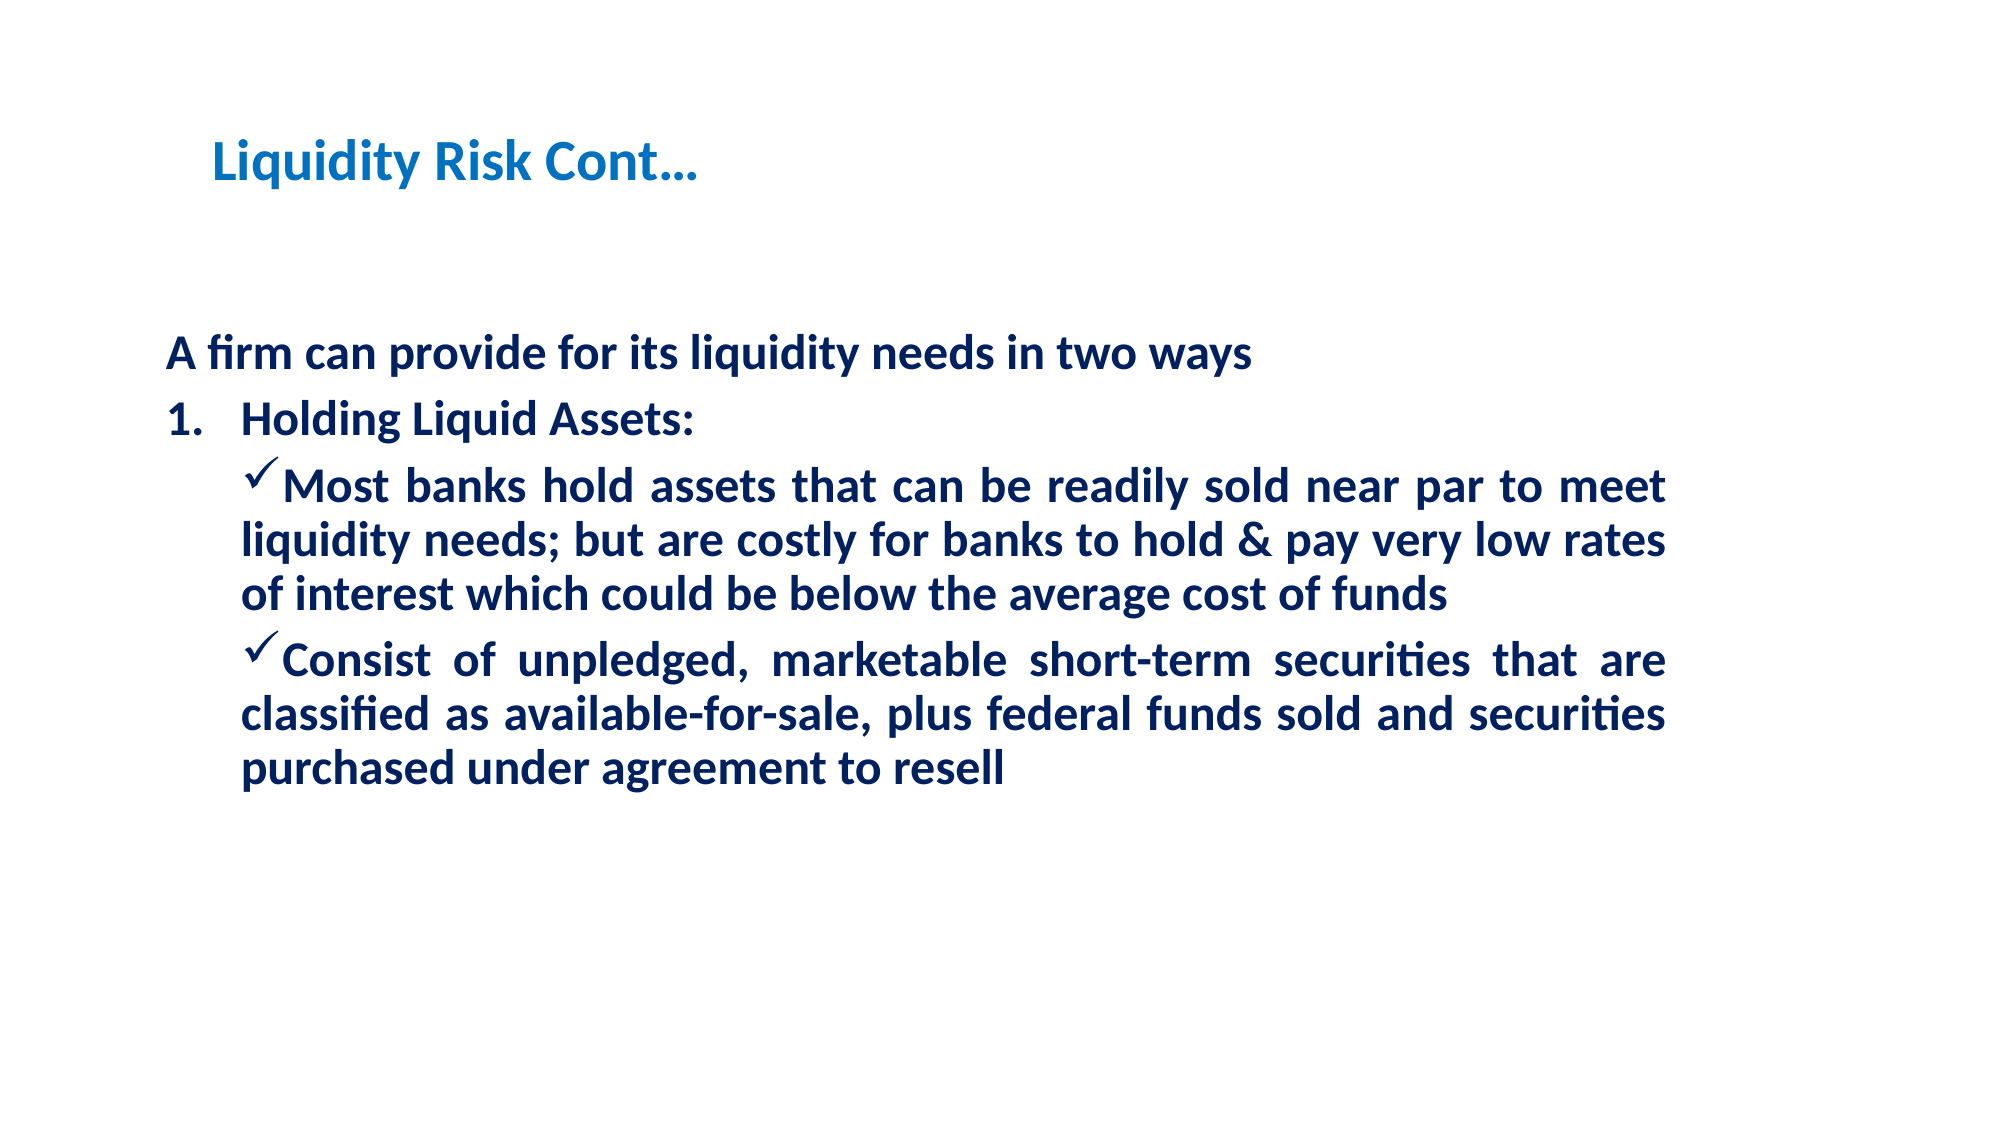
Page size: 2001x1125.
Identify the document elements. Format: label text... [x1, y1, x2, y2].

list A firm can provide for its liquidity needs in two ways Holding Liquid Assets: Most banks hold assets that can be readily sold near par to meet liquidity needs; but are costly for banks to hold & pay very low rates of interest which could be below the average cost of funds Consist of unpledged, marketable short-term securities that are classified as available-for-sale, plus federal funds sold and securities purchased under agreement to resell [150, 318, 1683, 839]
text_box Liquidity Risk Cont… [197, 114, 1724, 200]
